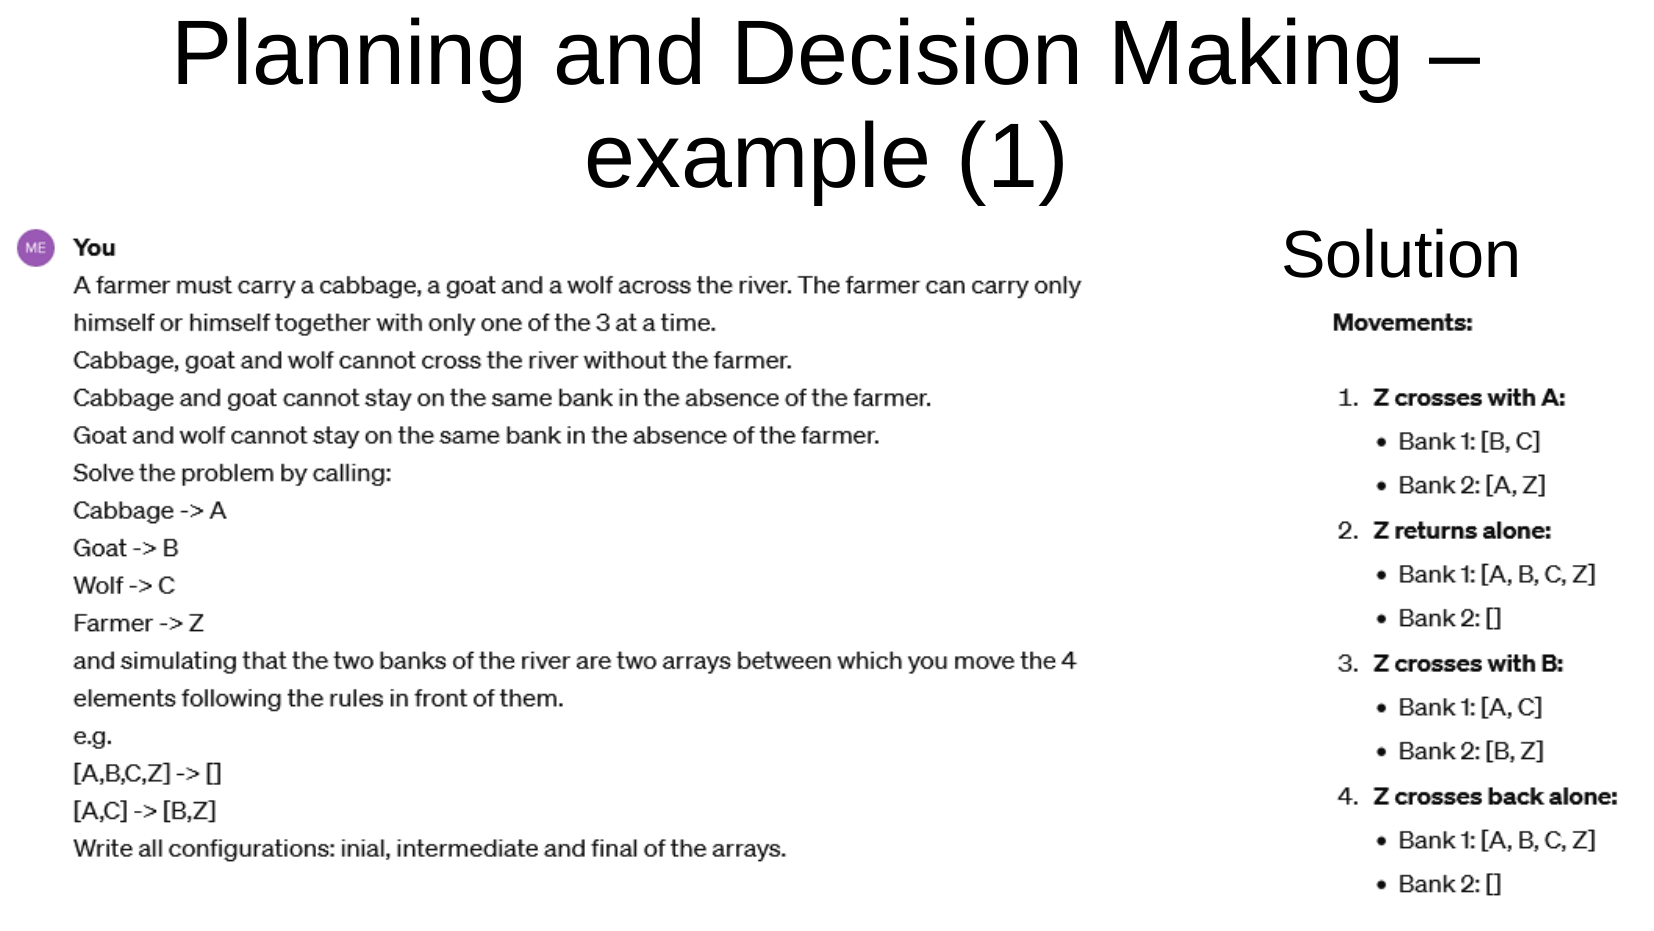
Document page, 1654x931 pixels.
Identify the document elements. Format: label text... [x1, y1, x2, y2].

list Solution [1210, 217, 1571, 295]
title Planning and Decision Making –example (1) [82, 1, 1571, 207]
picture [1317, 295, 1625, 908]
picture [8, 206, 1093, 871]
